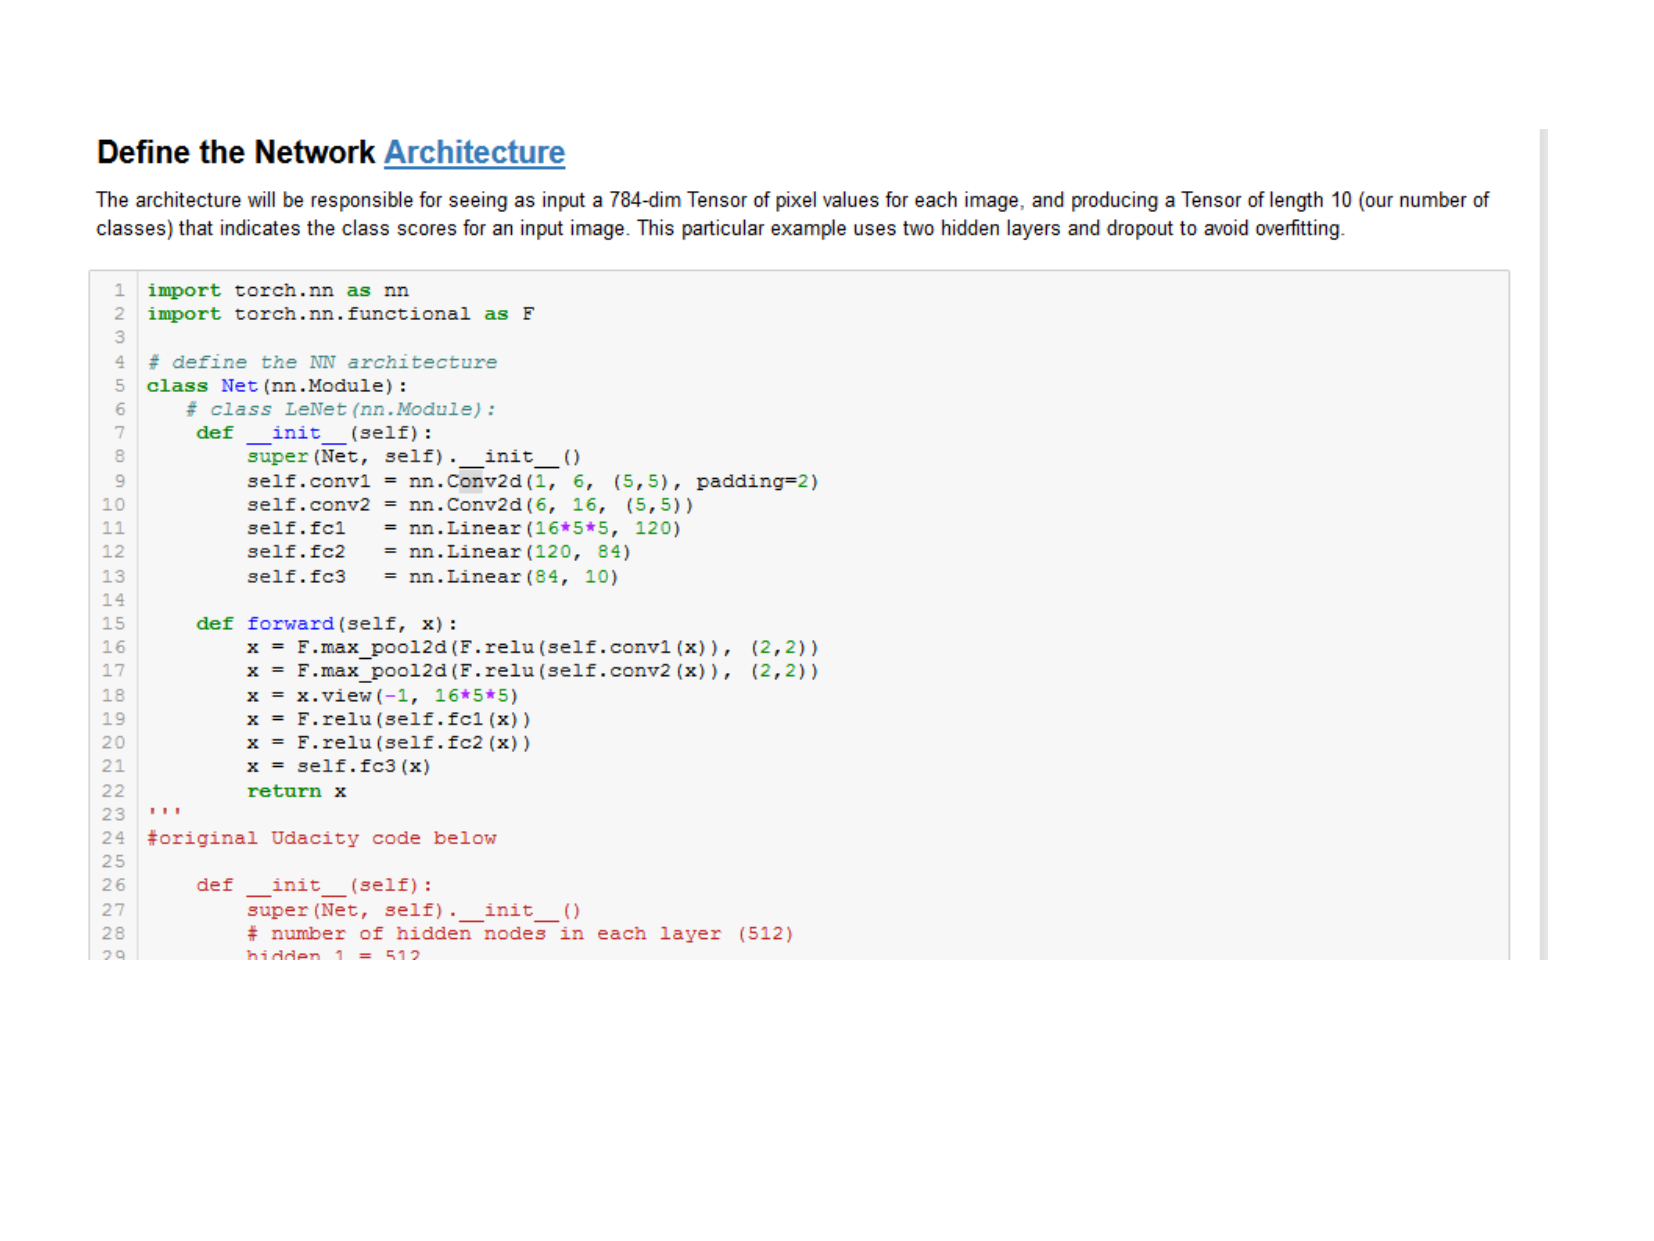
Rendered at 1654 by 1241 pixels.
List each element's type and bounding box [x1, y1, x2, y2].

picture [84, 129, 1548, 960]
